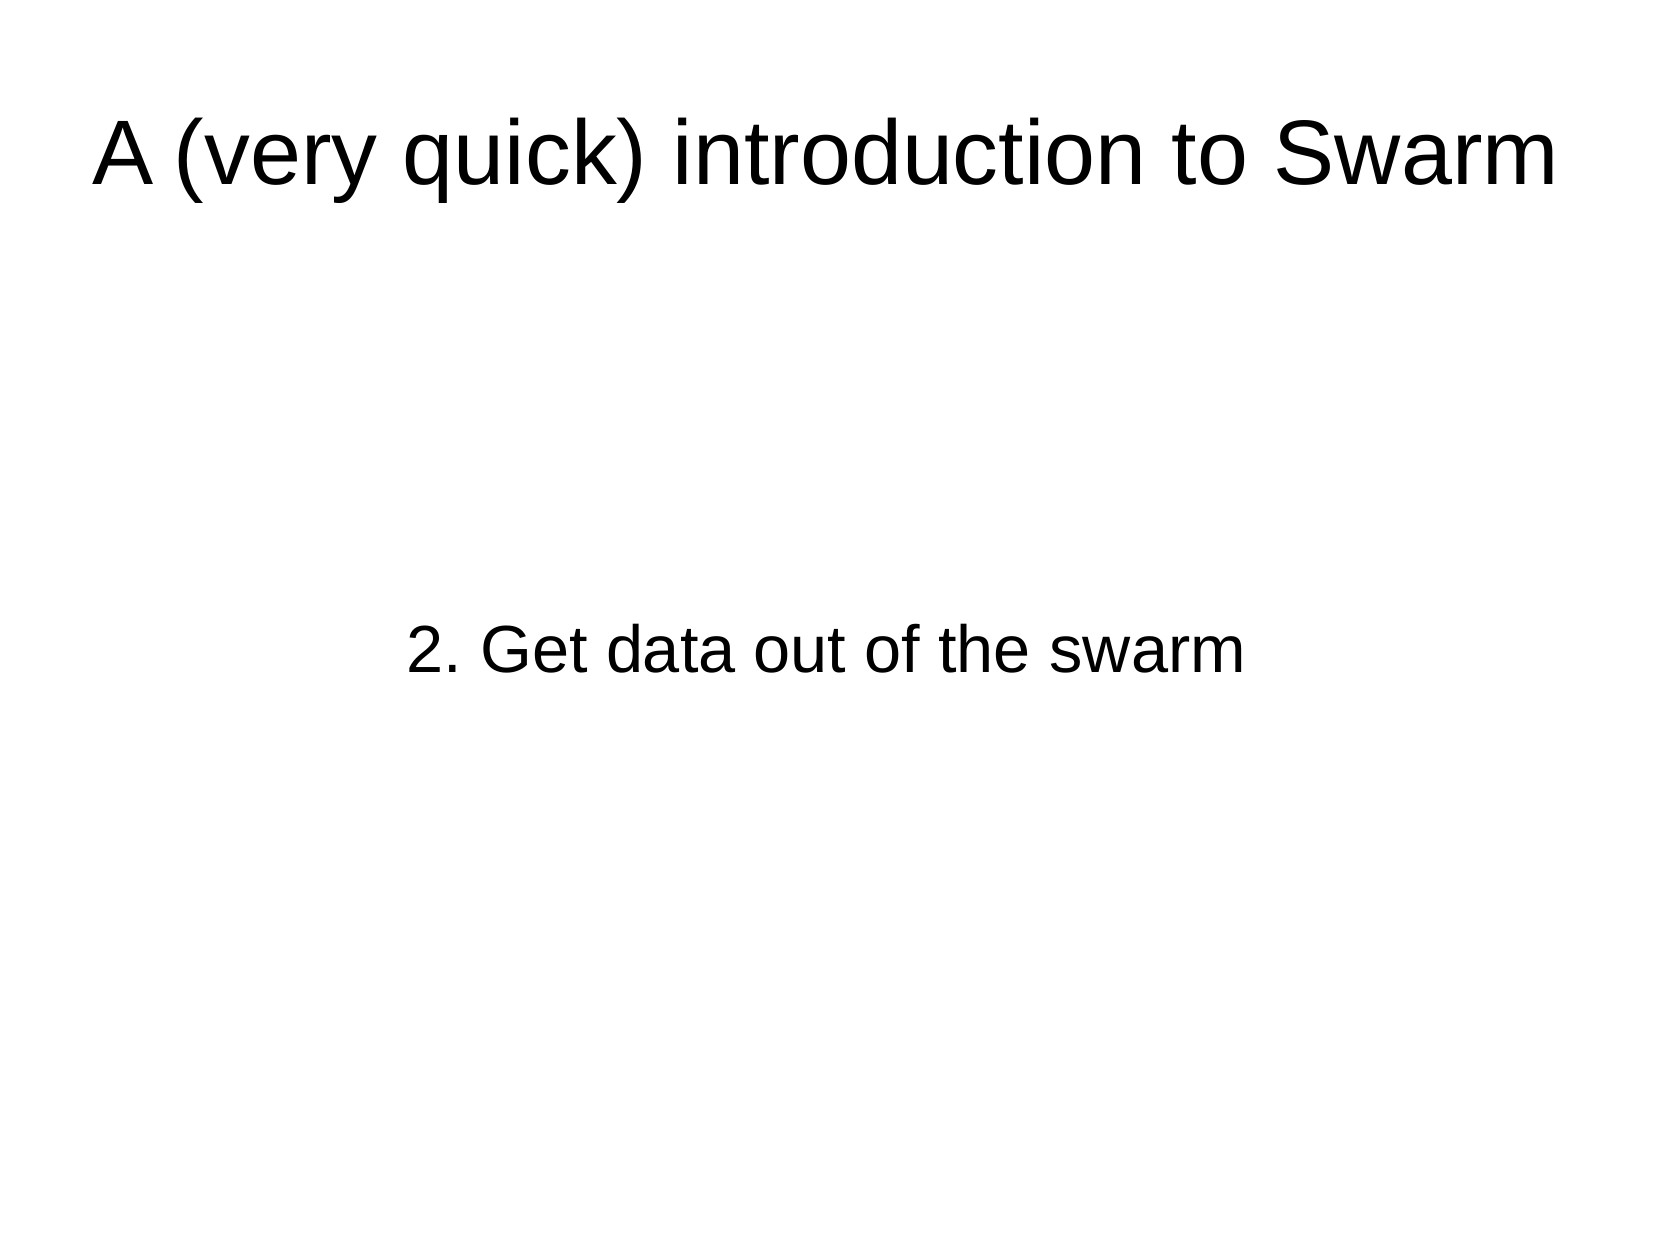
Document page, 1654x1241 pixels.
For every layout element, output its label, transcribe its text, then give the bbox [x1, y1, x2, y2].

subtitle 2. Get data out of the swarm [82, 290, 1571, 1010]
title A (very quick) introduction to Swarm [82, 49, 1571, 257]
